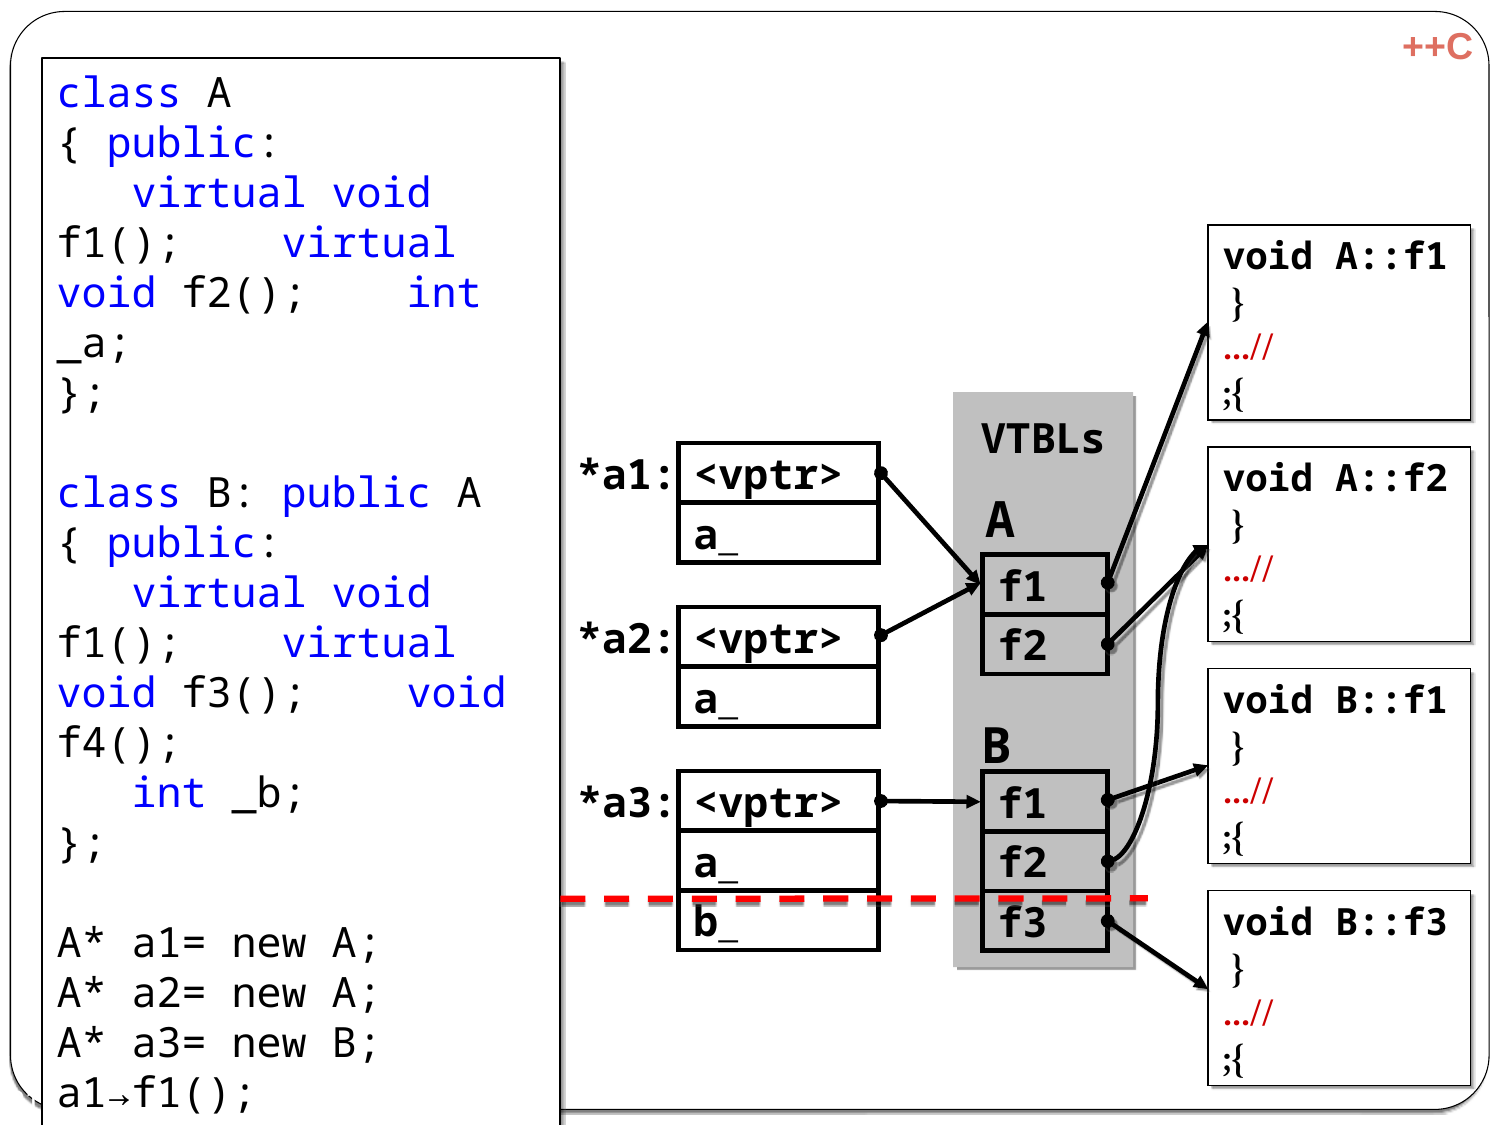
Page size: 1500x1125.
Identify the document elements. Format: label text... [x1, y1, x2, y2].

text_box <vptr> [708, 771, 879, 830]
text_box <vptr> [707, 443, 879, 502]
text_box f2 [982, 831, 1108, 891]
text_box void B::f1 { //... }; [1208, 668, 1471, 864]
text_box [1108, 795, 1134, 856]
text_box *a2: [546, 589, 707, 685]
text_box *a1: [546, 425, 707, 521]
text_box f1 [982, 554, 1108, 614]
text_box _a [678, 666, 879, 727]
text_box [1108, 845, 1134, 935]
text_box *a3: [547, 753, 708, 849]
text_box [953, 392, 1134, 968]
text_box B [967, 705, 1027, 781]
text_box [953, 559, 973, 594]
text_box _a [678, 502, 879, 563]
text_box f1 [982, 771, 1108, 831]
text_box void B::f3 { //... }; [1208, 890, 1471, 1086]
text_box [1108, 526, 1134, 637]
text_box VTBLs [966, 404, 1121, 470]
text_box f2 [982, 614, 1108, 674]
text_box f3 [982, 891, 1108, 951]
text_box _b [678, 890, 879, 950]
text_box _a [678, 830, 879, 890]
text_box void A::f1 { //... }; [1208, 224, 1471, 420]
slide_number <number> [0, 1074, 50, 1125]
text_box <vptr> [707, 606, 879, 666]
text_box void A::f2 { //... }; [1208, 446, 1471, 642]
text_box class A { public: virtual void f1(); virtual void f2(); int _a; }; class B: public A { public: virtual void f1(); virtual void f3(); void f4(); int _b; }; A* a1= new A; A* a2= new A; A* a3= new B; a1→f1(); a3→f1(); // same code [41, 58, 561, 1125]
text_box A [970, 479, 1031, 555]
